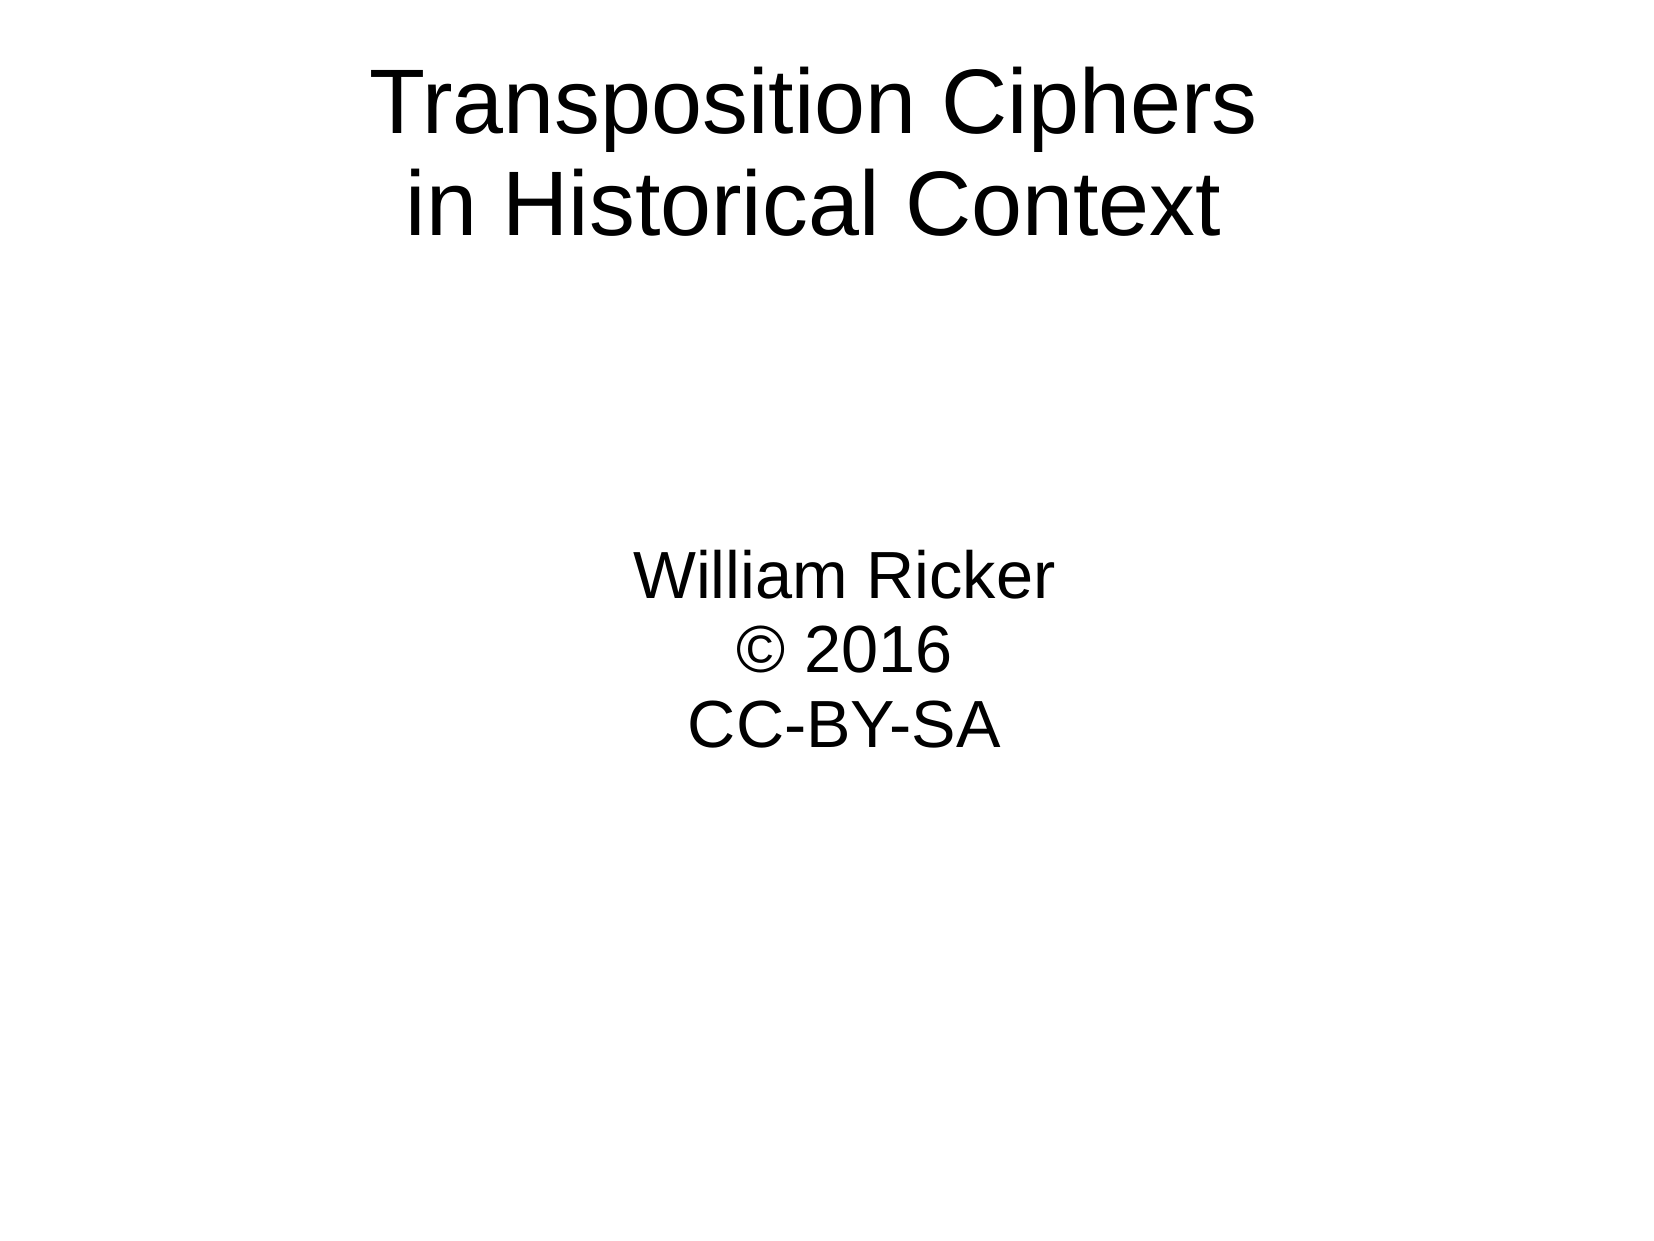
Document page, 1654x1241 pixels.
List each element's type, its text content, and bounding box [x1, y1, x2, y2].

subtitle William Ricker © 2016 CC-BY-SA [82, 290, 1571, 1010]
title Transposition Ciphers in Historical Context [82, 49, 1571, 257]
